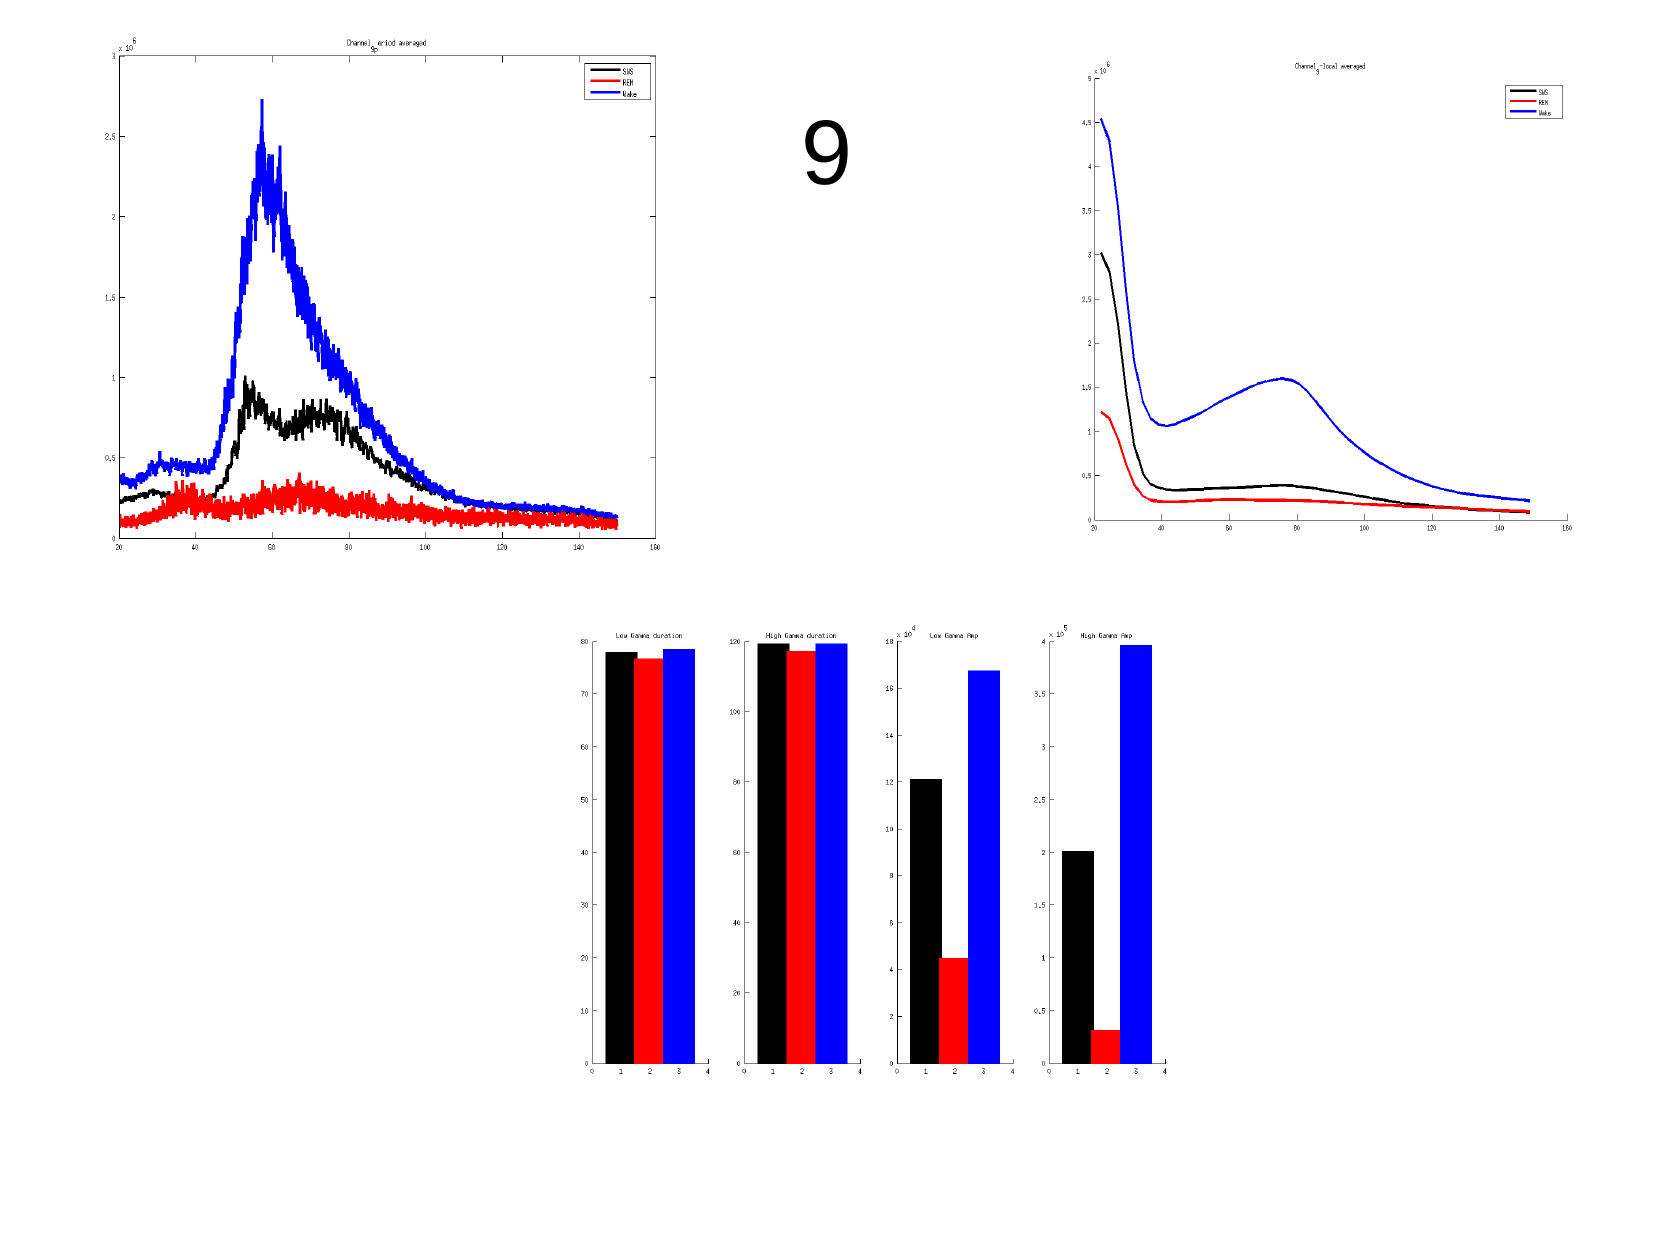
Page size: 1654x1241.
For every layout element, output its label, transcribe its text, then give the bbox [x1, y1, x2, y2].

picture [1015, 37, 1625, 579]
picture [29, 11, 1235, 1120]
title 9 [82, 49, 1571, 257]
